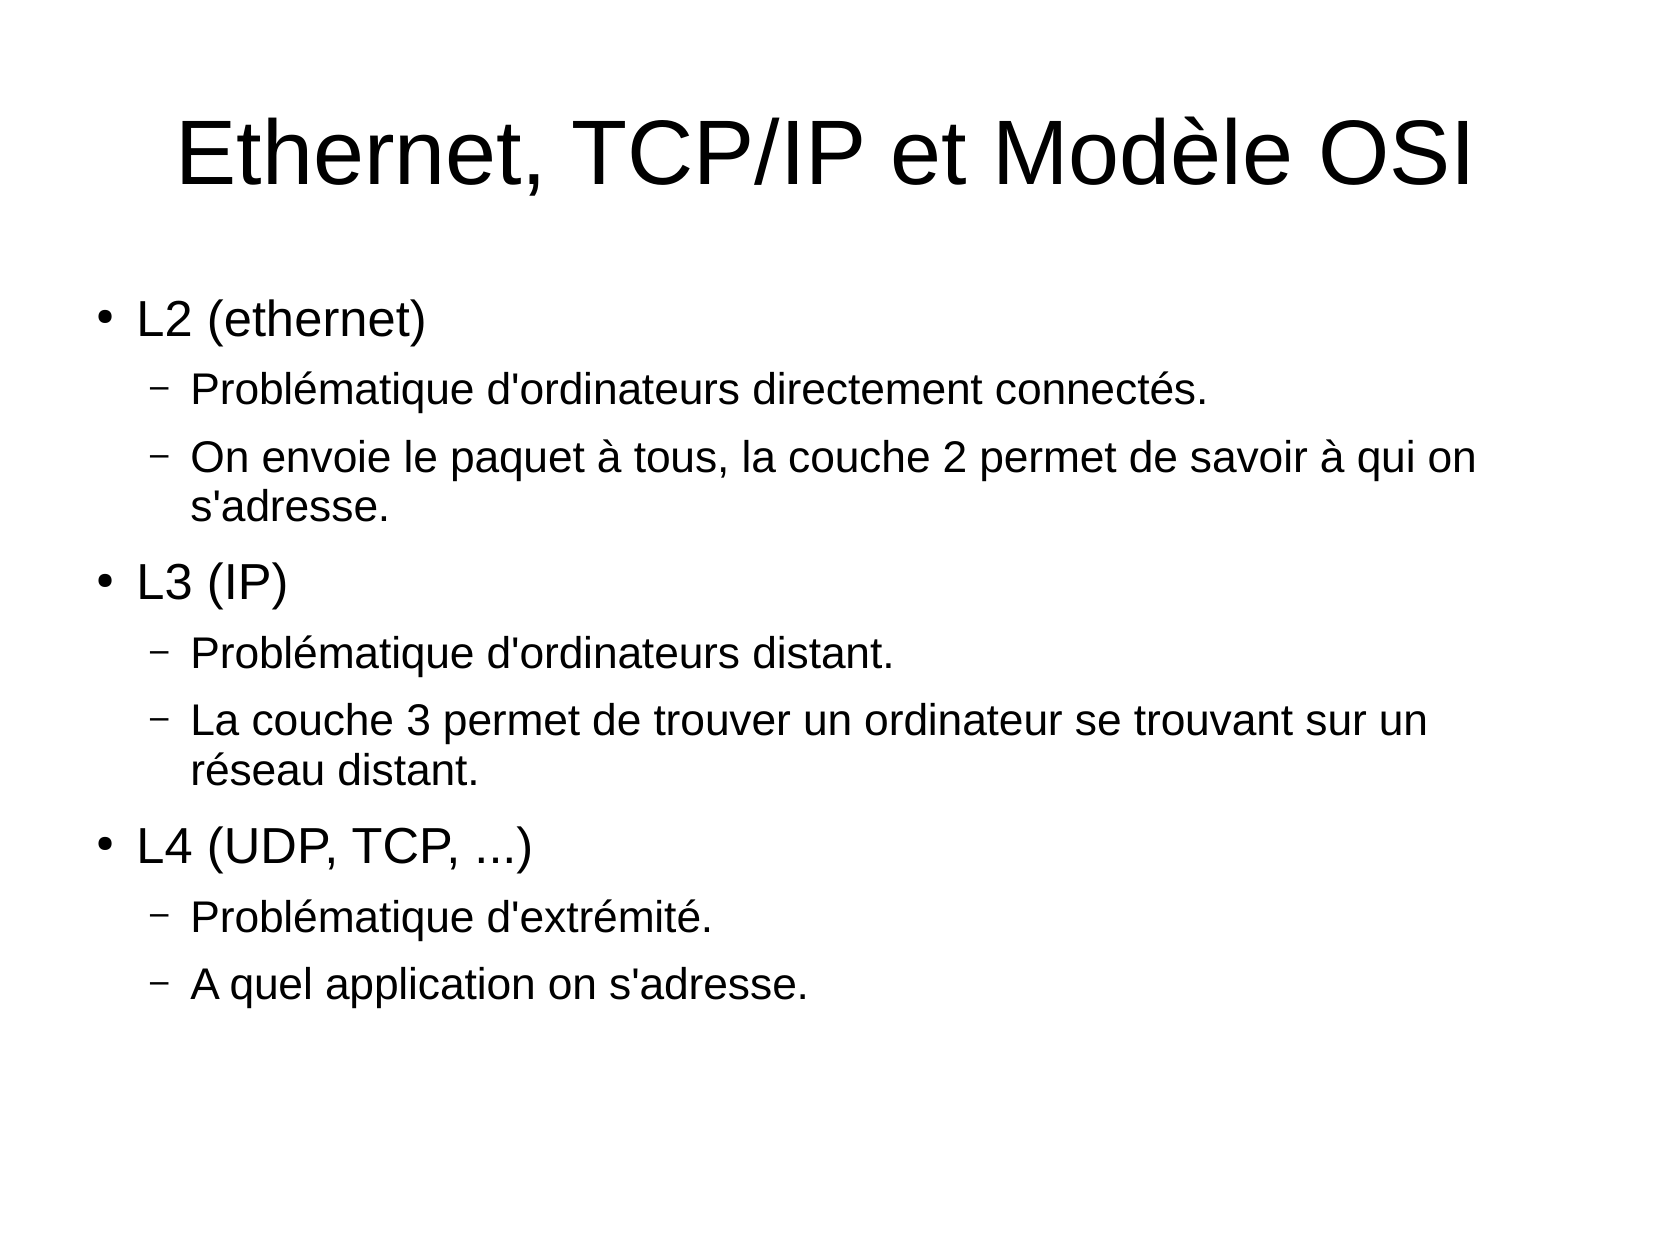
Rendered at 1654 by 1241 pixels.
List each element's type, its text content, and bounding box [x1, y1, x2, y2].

title Ethernet, TCP/IP et Modèle OSI [82, 49, 1571, 257]
list L2 (ethernet) Problématique d'ordinateurs directement connectés. On envoie le paquet à tous, la couche 2 permet de savoir à qui on s'adresse. L3 (IP) Problématique d'ordinateurs distant. La couche 3 permet de trouver un ordinateur se trouvant sur un réseau distant. L4 (UDP, TCP, ...) Problématique d'extrémité. A quel application on s'adresse. [82, 290, 1571, 1010]
